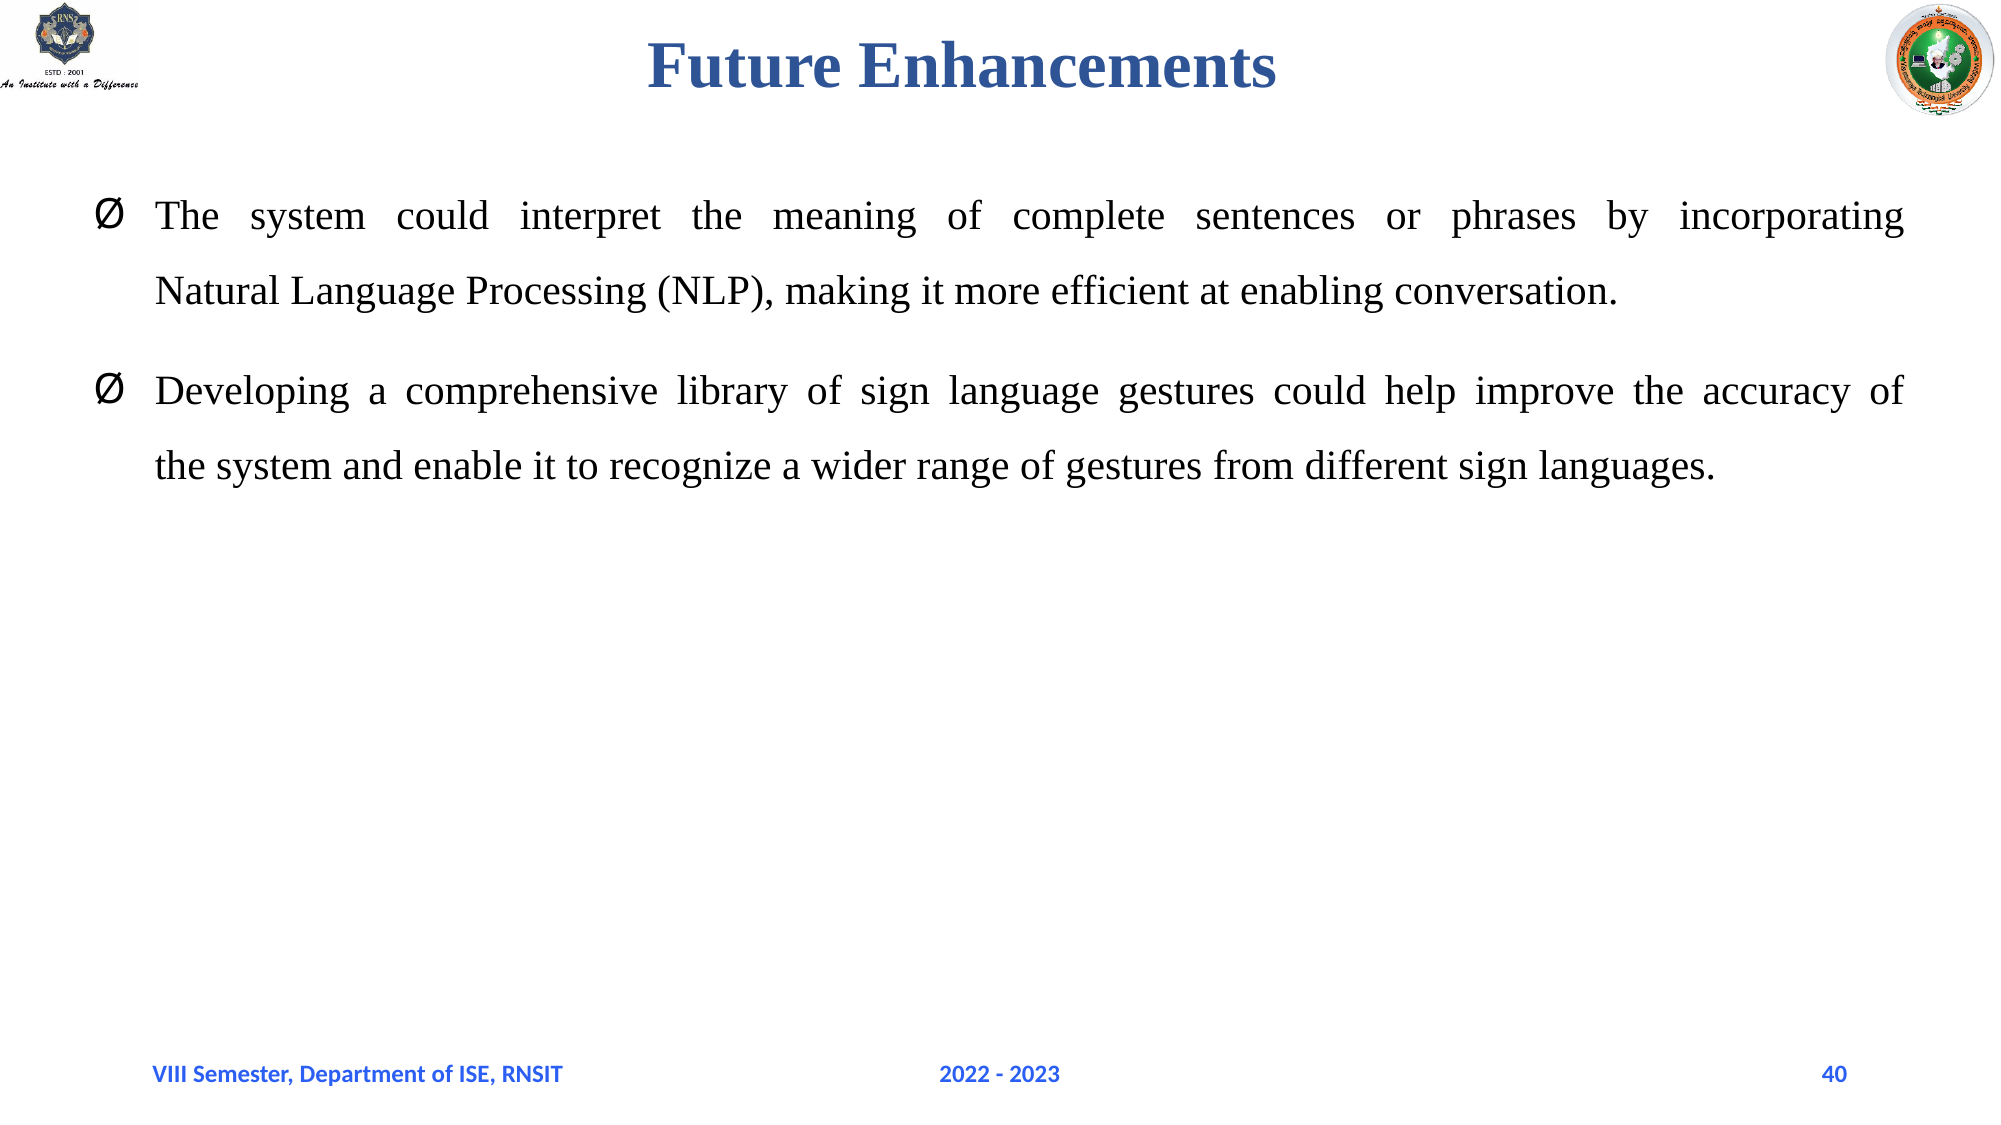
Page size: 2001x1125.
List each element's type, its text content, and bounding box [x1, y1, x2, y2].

picture [0, 0, 138, 90]
footer 2022 - 2023 [662, 1042, 1338, 1103]
list The system could interpret the meaning of complete sentences or phrases by incorporating Natural Language Processing (NLP), making it more efficient at enabling conversation. Developing a comprehensive library of sign language gestures could help improve the accuracy of the system and enable it to recognize a wider range of gestures from different sign languages. [64, 154, 1922, 1024]
slide_number VIII Semester, Department of ISE, RNSIT [137, 1042, 662, 1103]
title Future Enhancements [350, 22, 1576, 140]
slide_number <number> [1412, 1042, 1863, 1103]
picture [1882, 2, 1997, 117]
